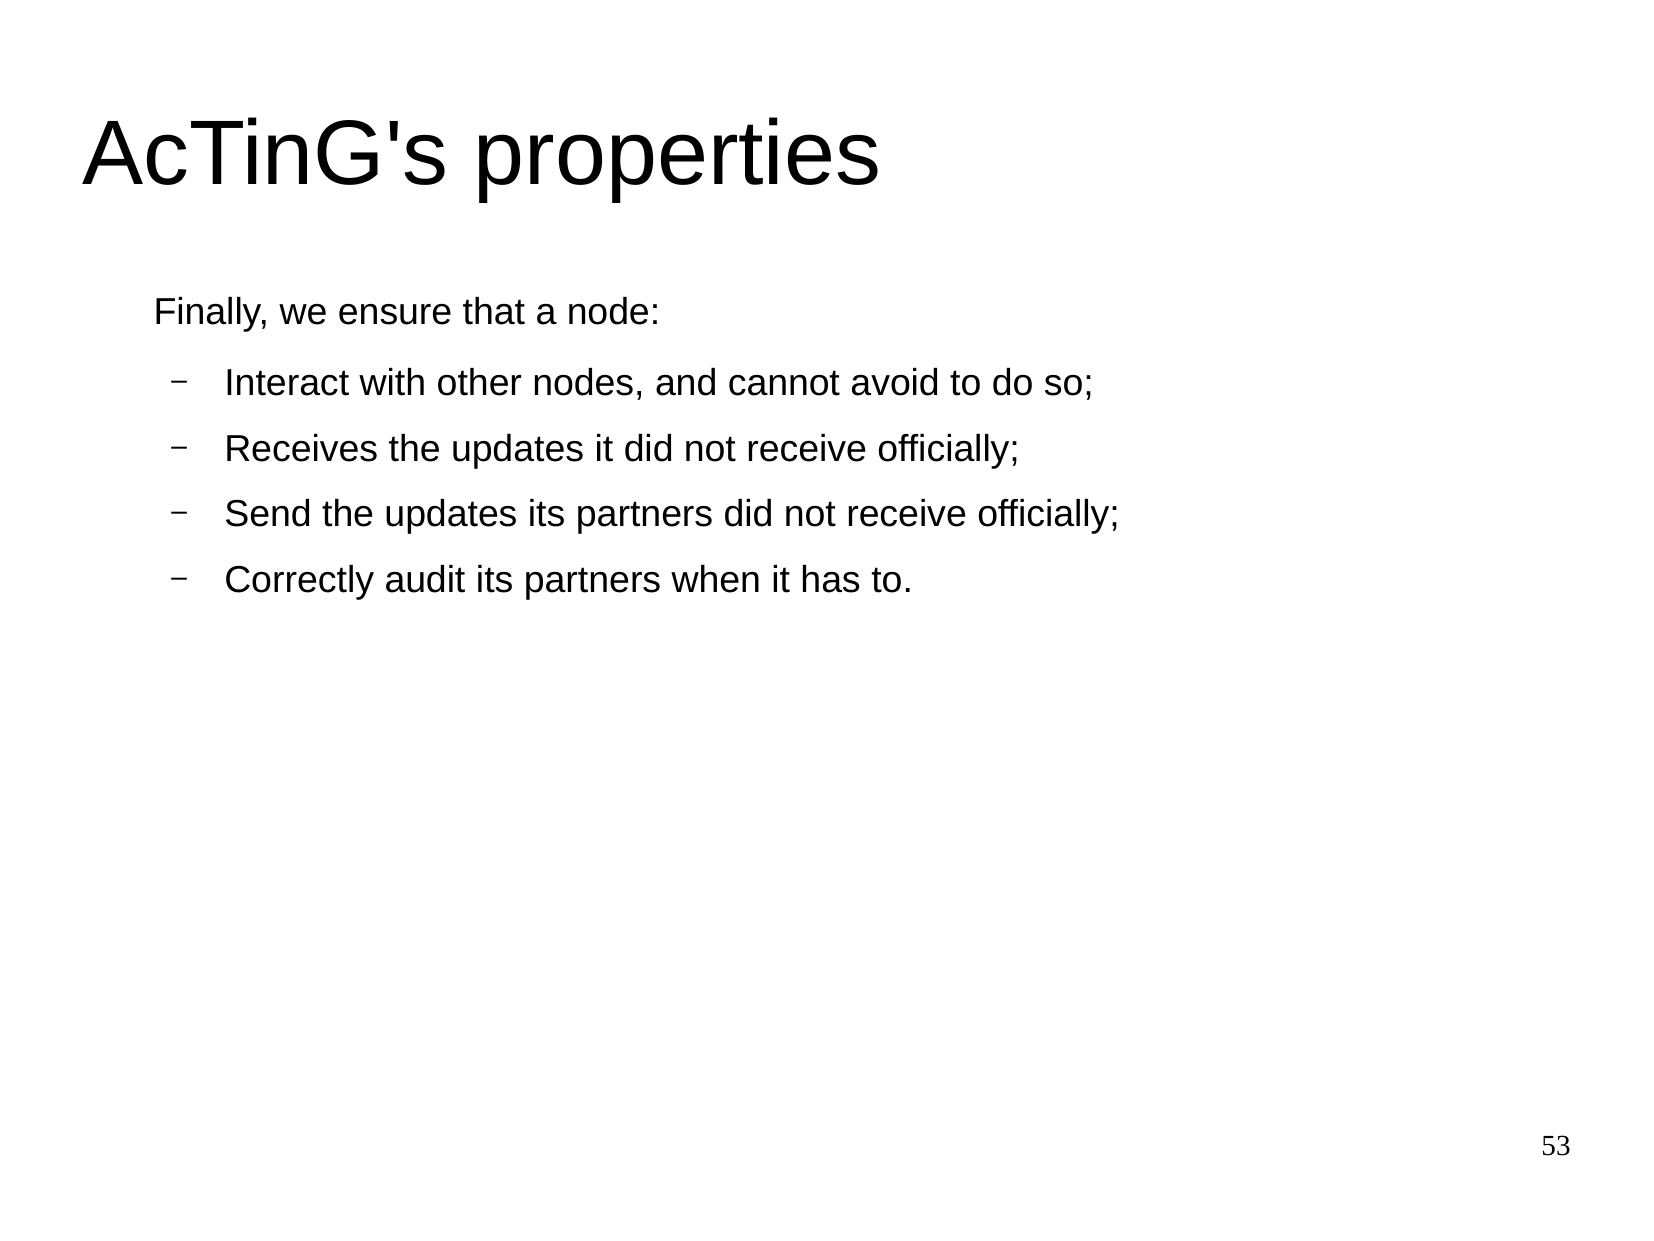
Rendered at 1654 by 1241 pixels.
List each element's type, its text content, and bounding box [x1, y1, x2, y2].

title AcTinG's properties [82, 49, 1571, 257]
list Finally, we ensure that a node: Interact with other nodes, and cannot avoid to do so; Receives the updates it did not receive officially; Send the updates its partners did not receive officially; Correctly audit its partners when it has to. [82, 290, 1538, 1010]
